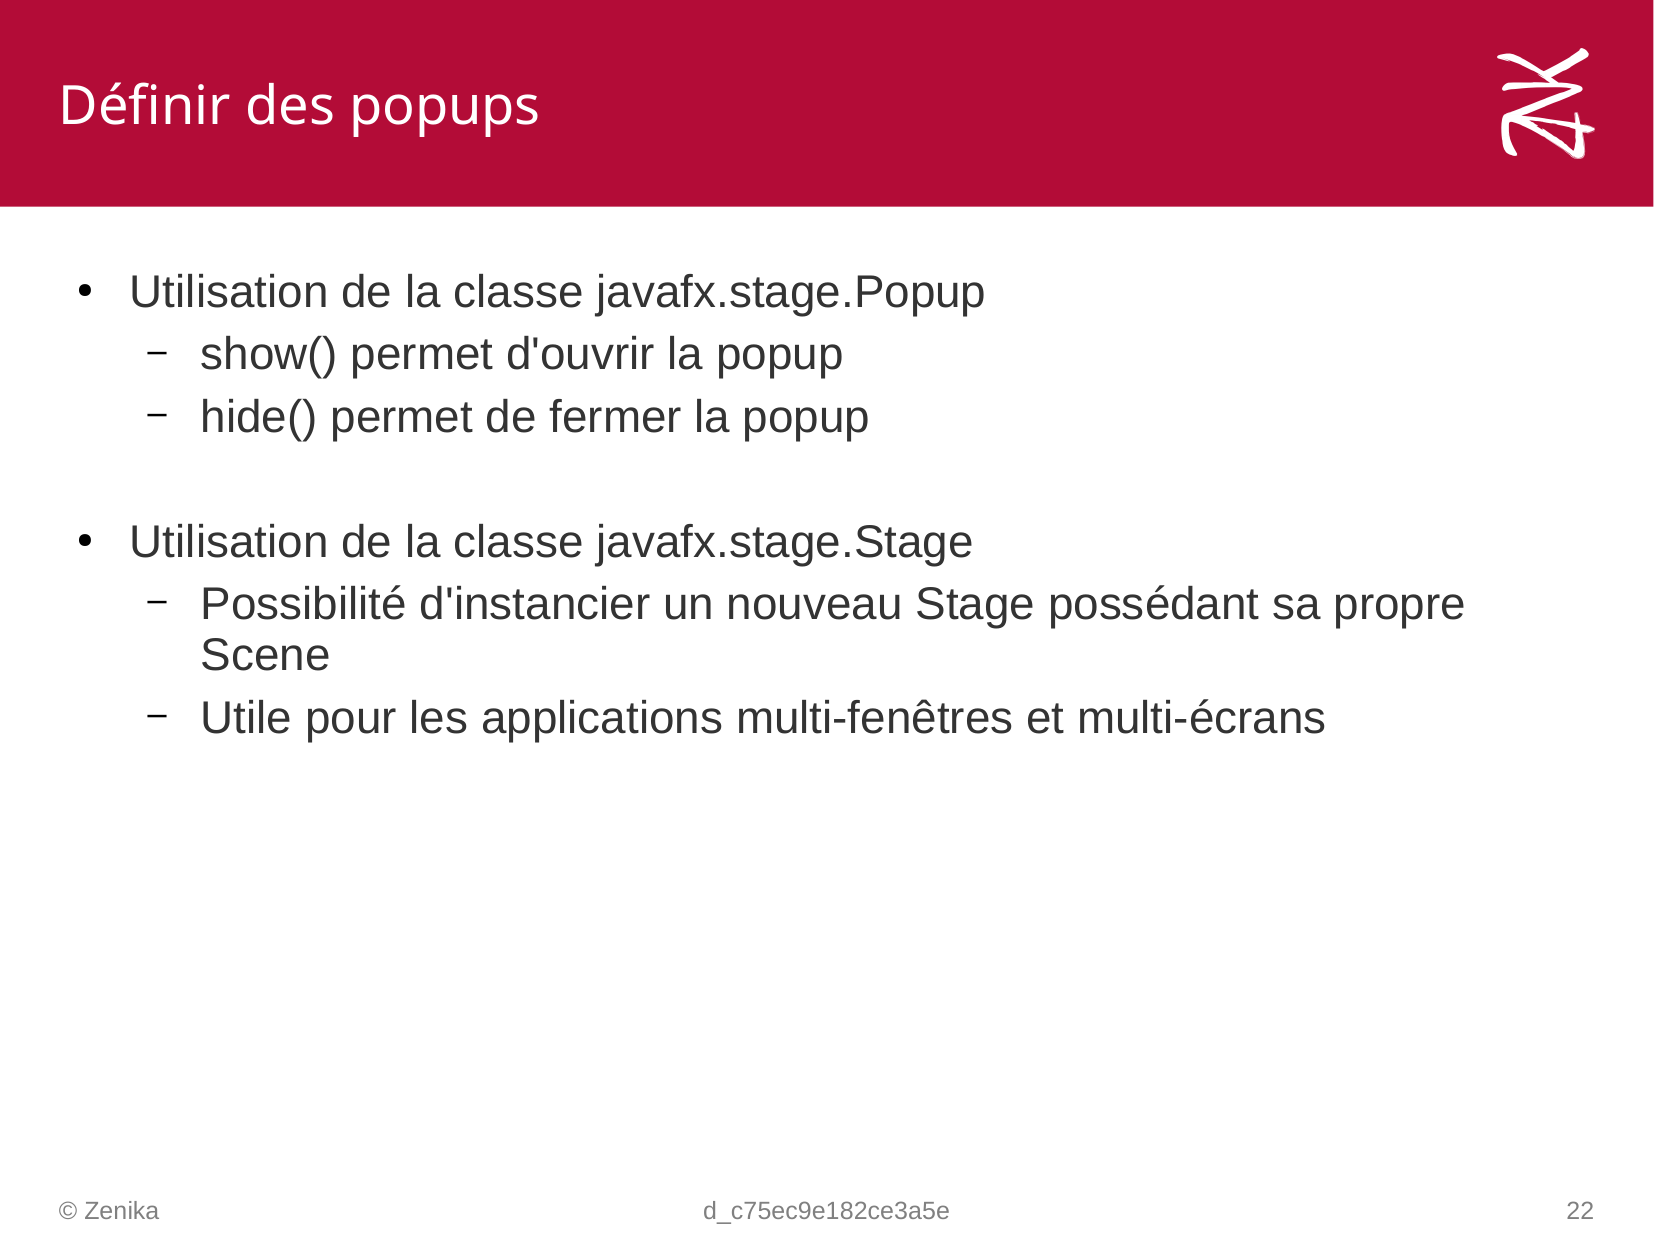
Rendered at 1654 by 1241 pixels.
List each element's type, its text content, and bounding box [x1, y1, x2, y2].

list Utilisation de la classe javafx.stage.Popup show() permet d'ouvrir la popup hide() permet de fermer la popup Utilisation de la classe javafx.stage.Stage Possibilité d'instancier un nouveau Stage possédant sa propre Scene Utile pour les applications multi-fenêtres et multi-écrans [59, 265, 1595, 986]
title Définir des popups [59, 29, 1595, 178]
